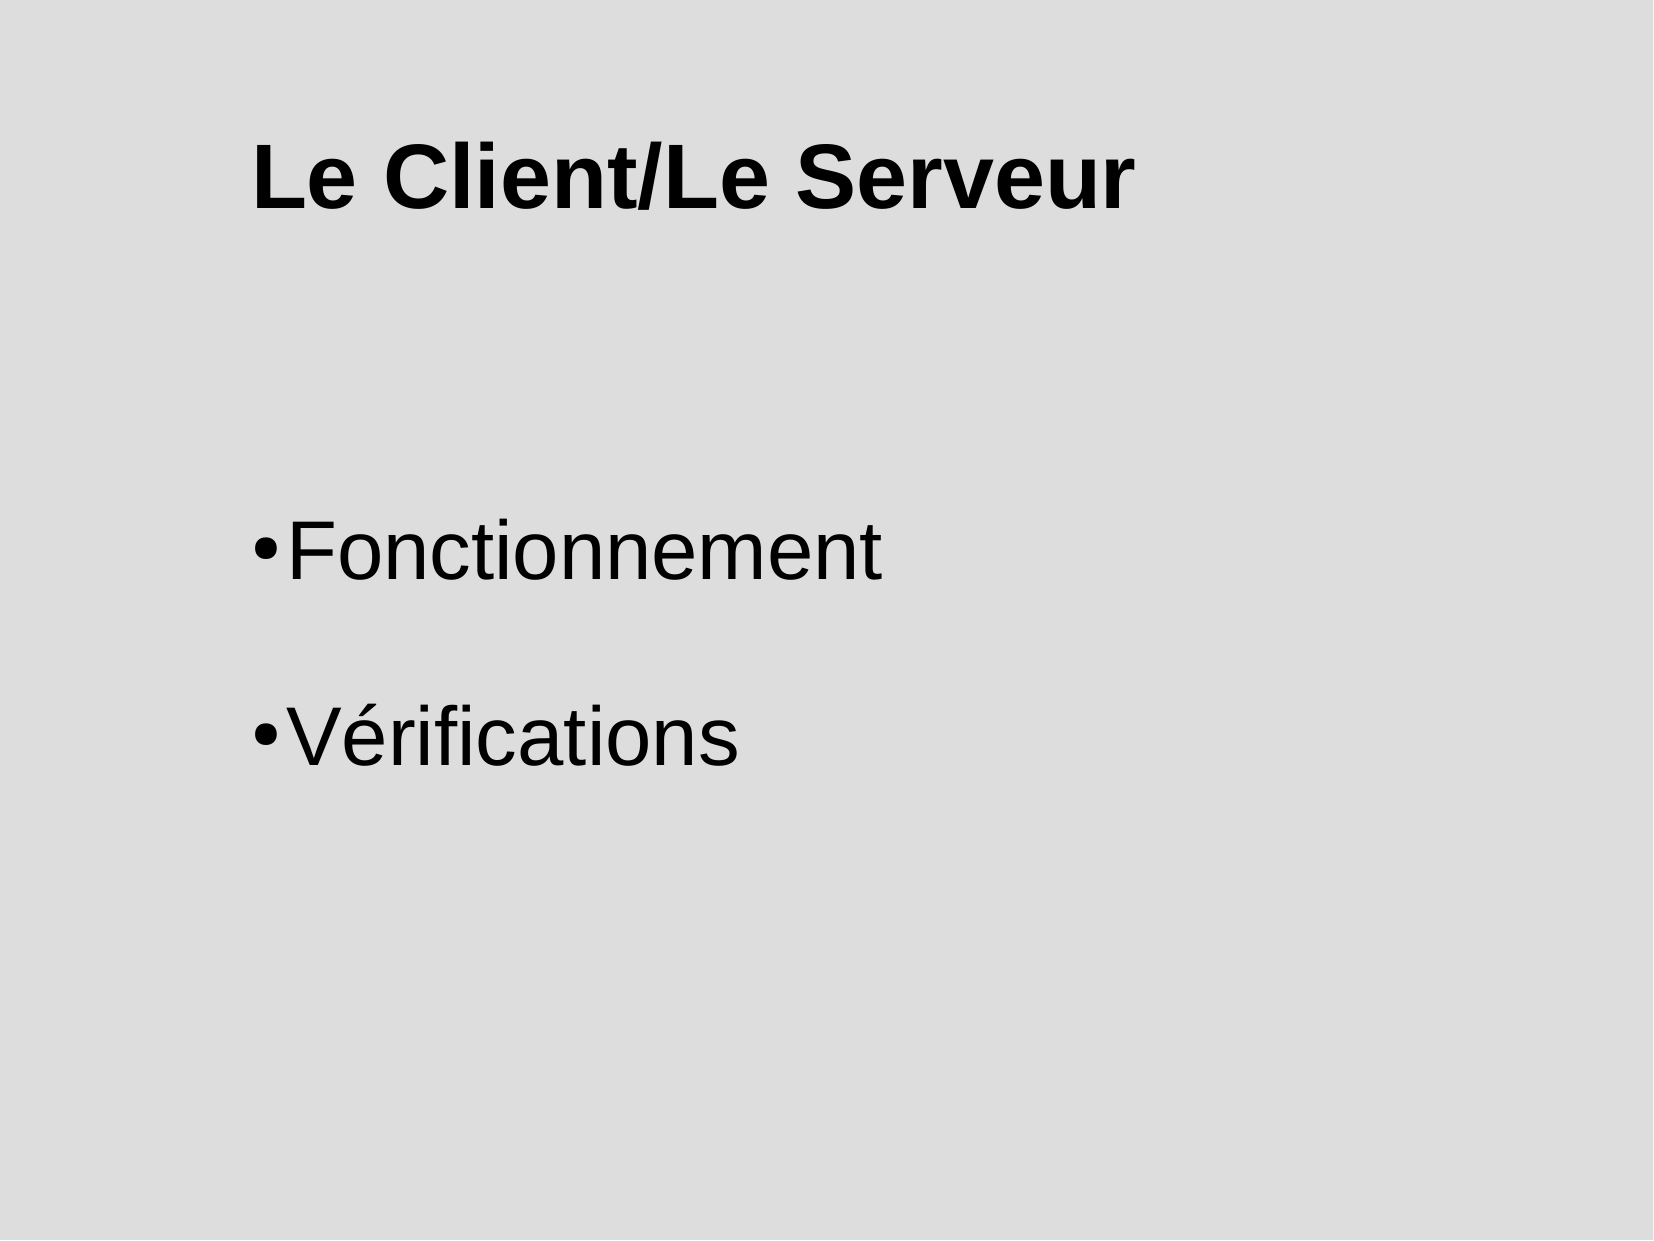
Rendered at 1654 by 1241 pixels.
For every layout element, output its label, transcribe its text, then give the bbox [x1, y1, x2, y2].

text_box Le Client/Le Serveur [236, 118, 1347, 236]
text_box Fonctionnement Vérifications [236, 496, 1560, 792]
